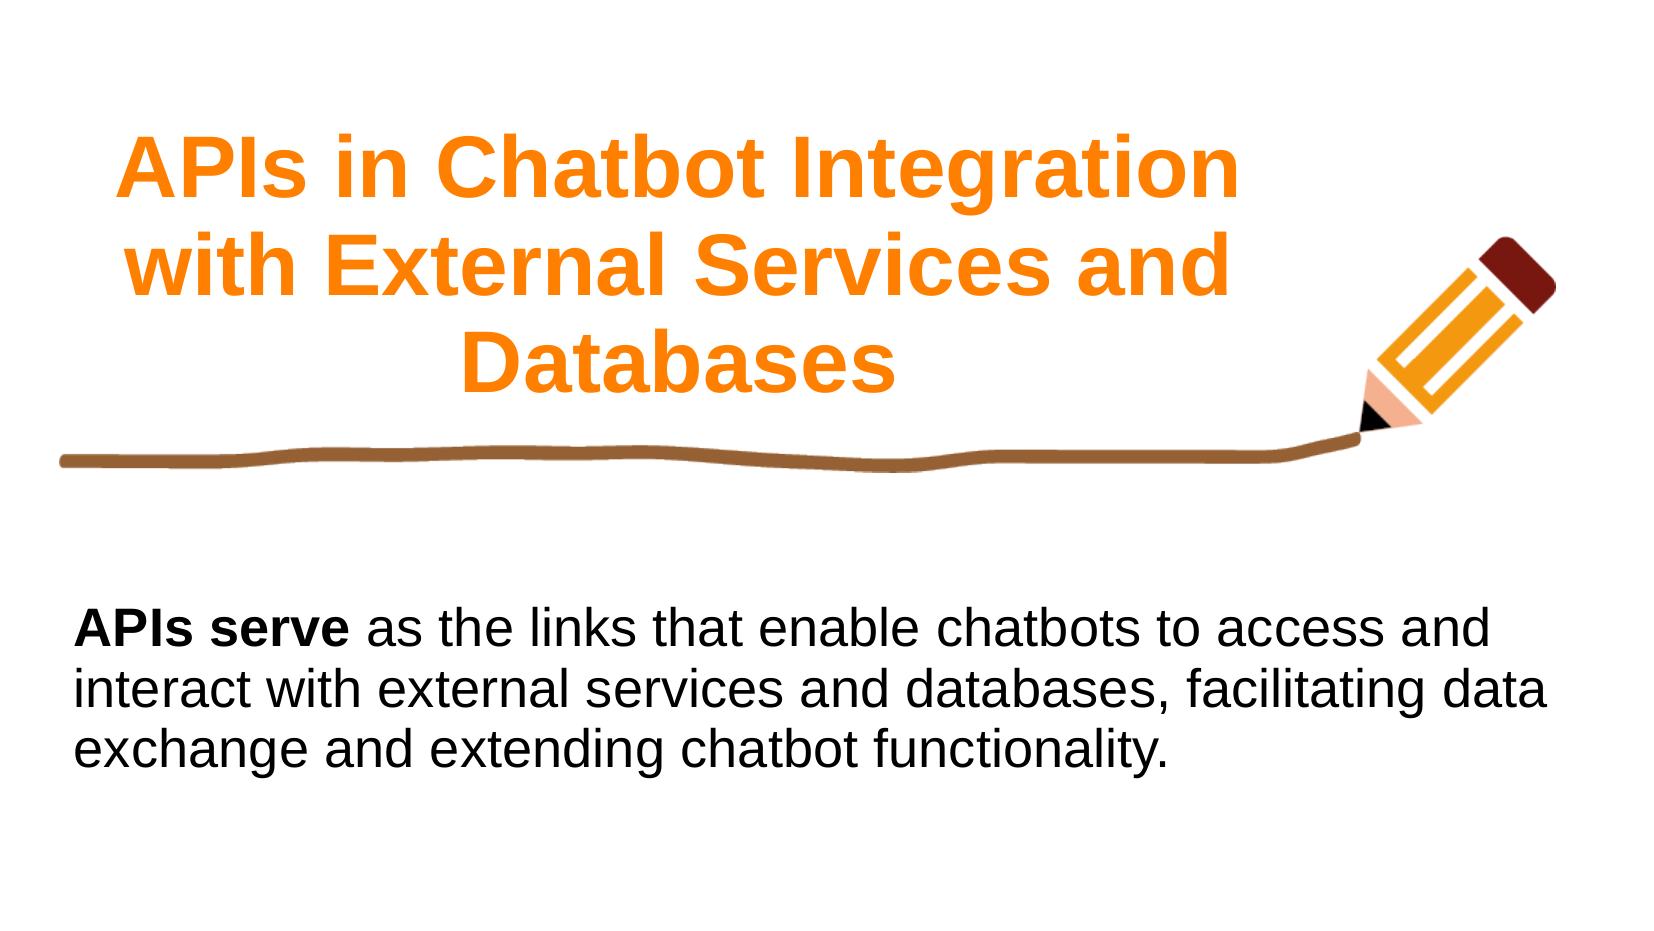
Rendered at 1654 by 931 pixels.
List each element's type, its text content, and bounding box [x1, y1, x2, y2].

picture [59, 236, 1556, 473]
text_box APIs serve as the links that enable chatbots to access and interact with external services and databases, facilitating data exchange and extending chatbot functionality. [59, 590, 1631, 857]
title APIs in Chatbot Integration with External Services and Databases [59, 118, 1300, 412]
